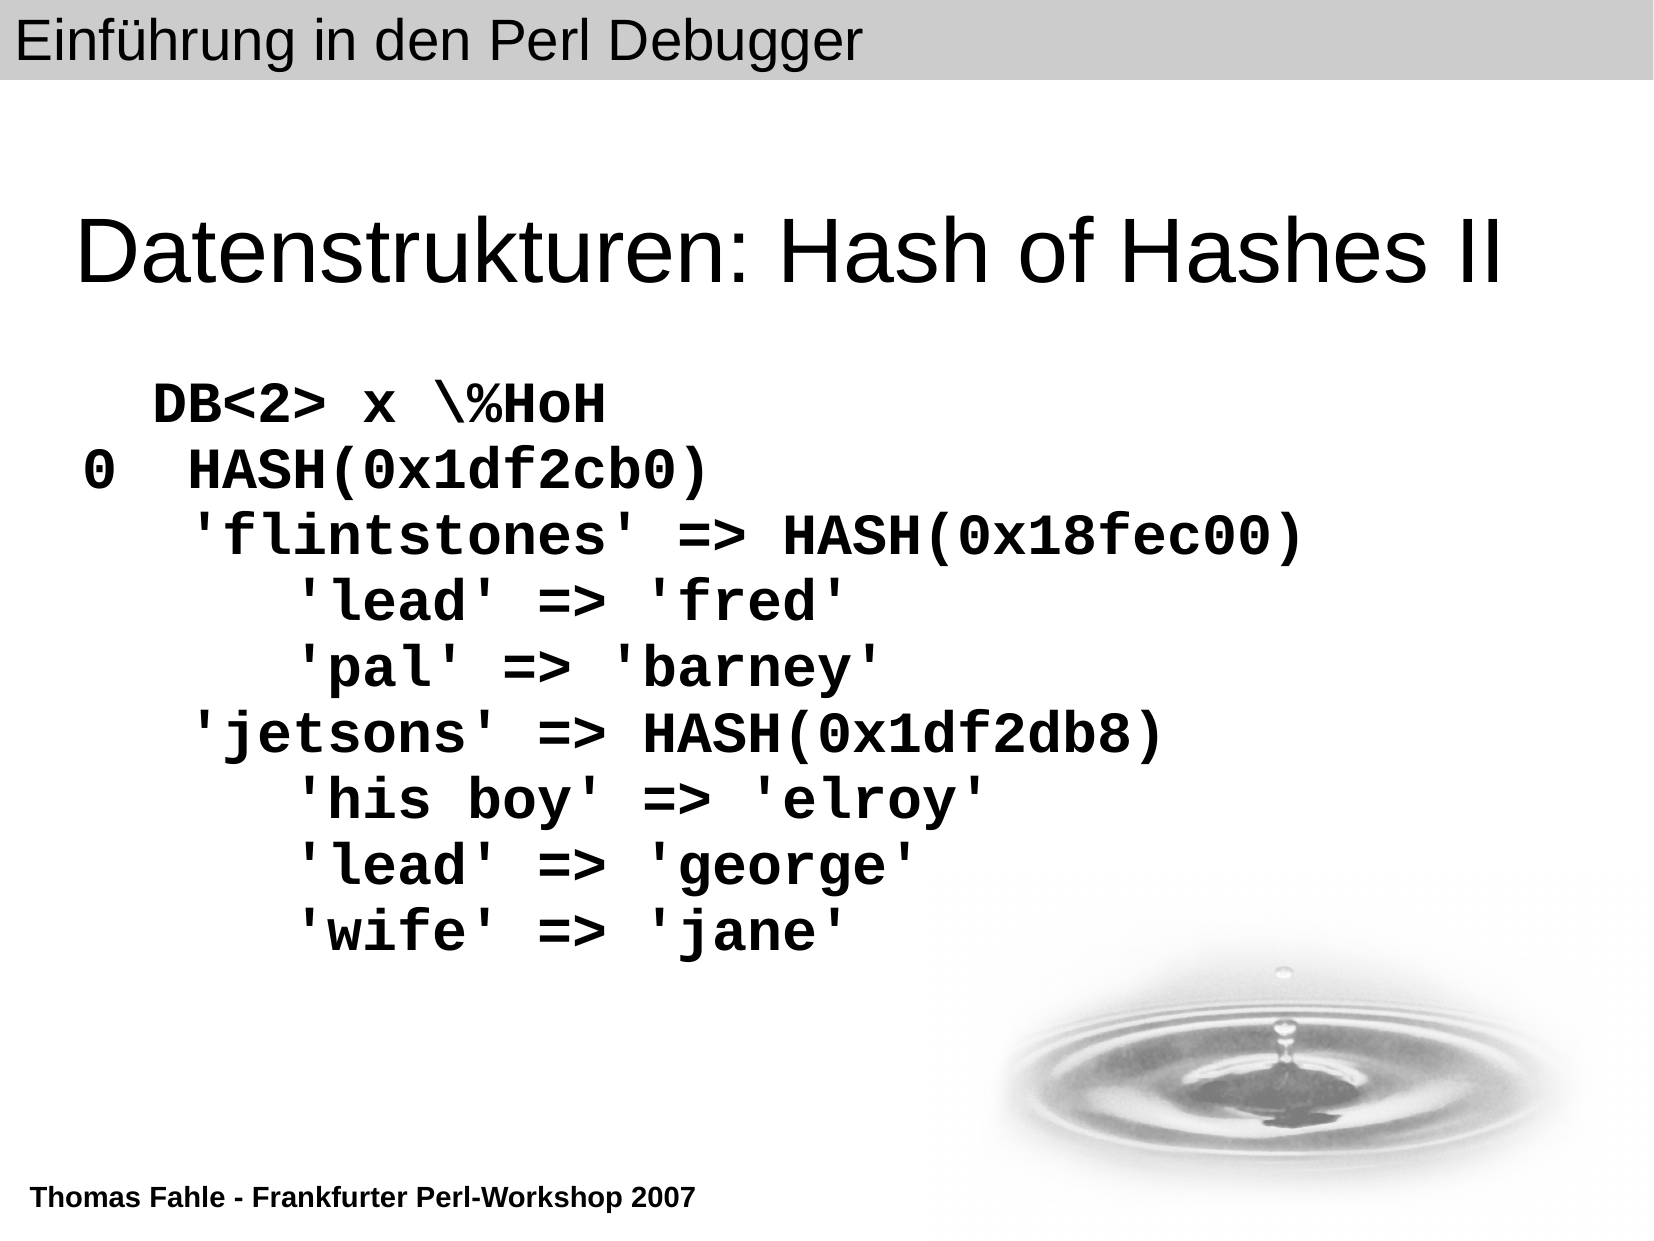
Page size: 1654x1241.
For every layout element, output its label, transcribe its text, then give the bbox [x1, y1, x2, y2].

title Datenstrukturen: Hash of Hashes II [47, 147, 1536, 355]
picture [0, 80, 1654, 1241]
subtitle DB<2> x \%HoH 0 HASH(0x1df2cb0) 'flintstones' => HASH(0x18fec00) 'lead' => 'fred' 'pal' => 'barney' 'jetsons' => HASH(0x1df2db8) 'his boy' => 'elroy' 'lead' => 'george' 'wife' => 'jane' [82, 371, 1571, 971]
